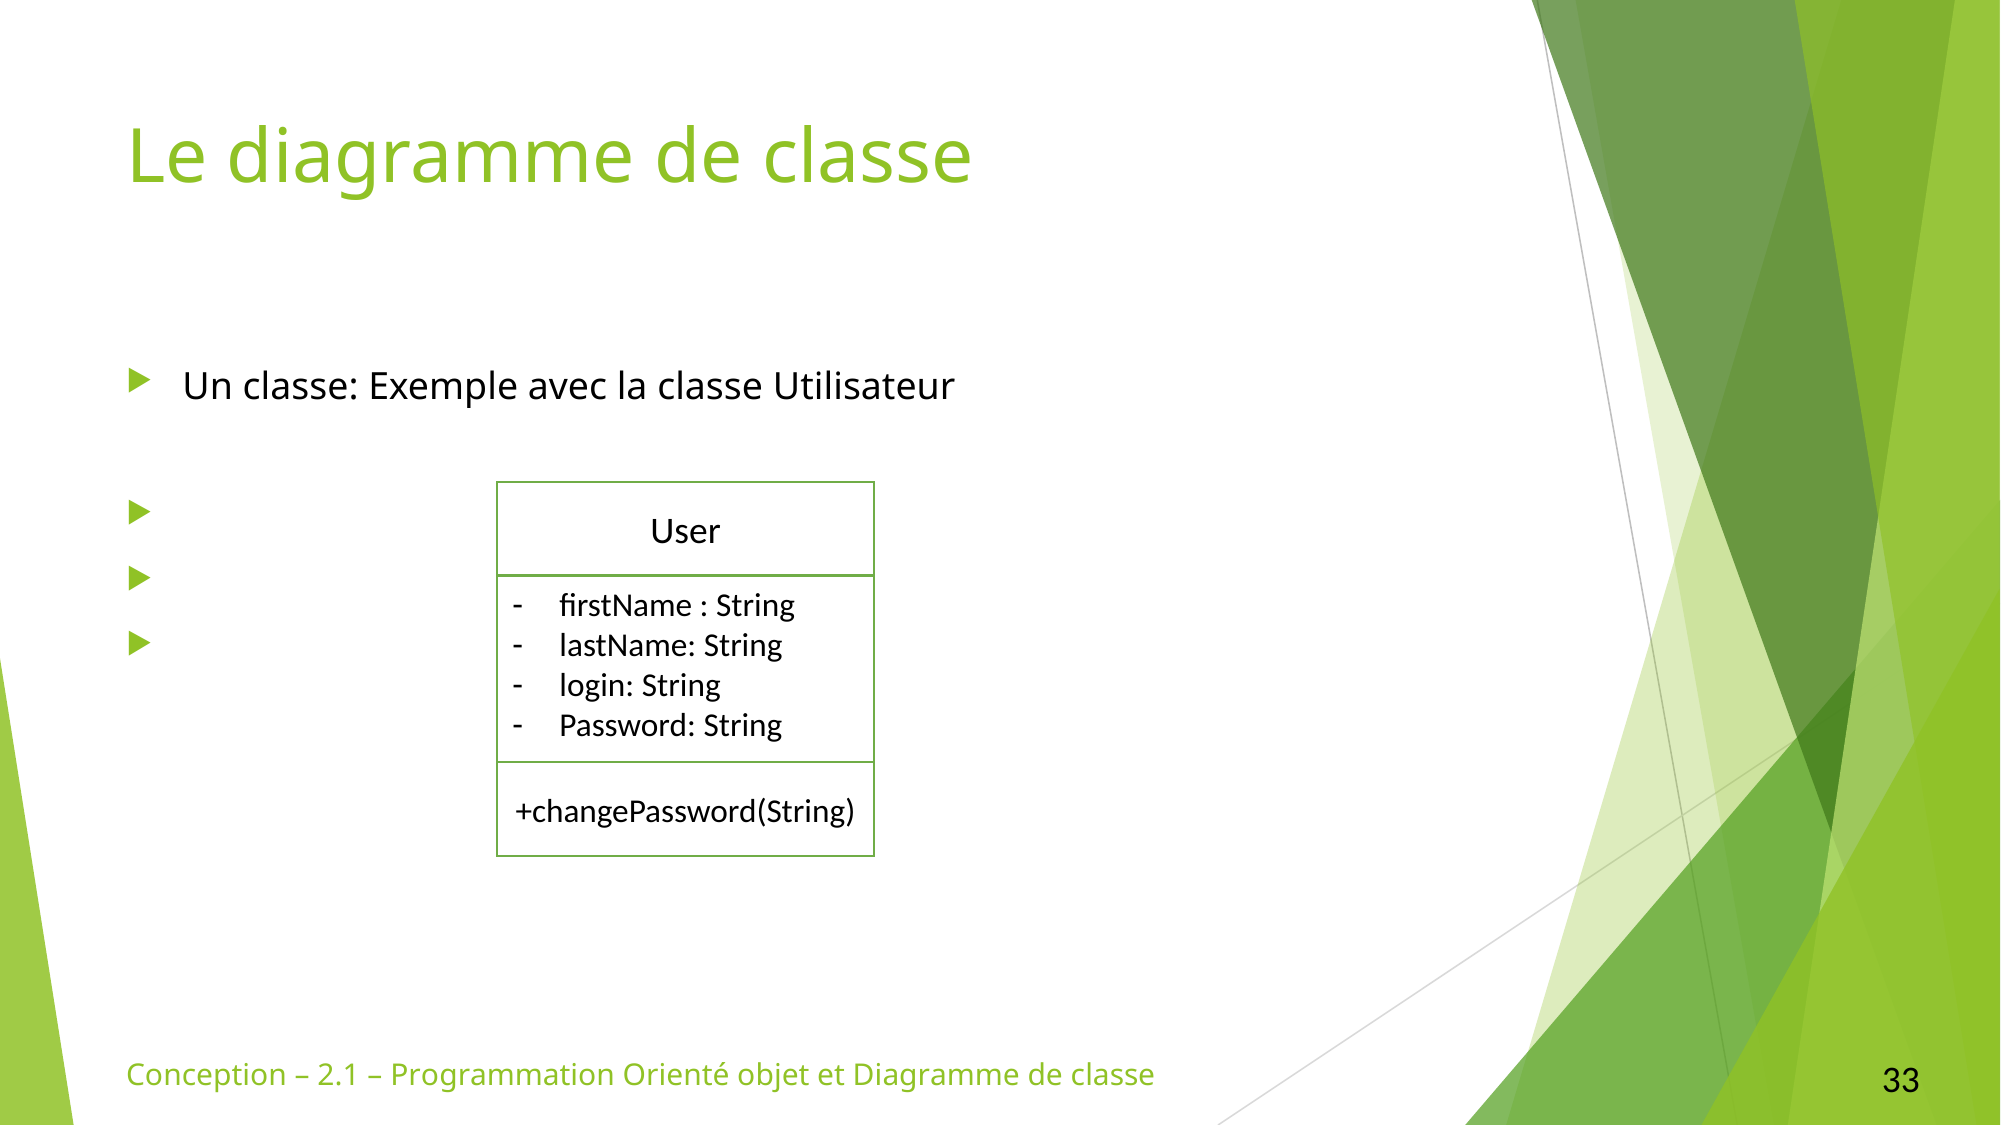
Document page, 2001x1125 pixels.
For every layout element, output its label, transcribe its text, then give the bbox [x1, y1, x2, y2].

text_box User [497, 482, 874, 575]
text_box +changePassword(String) [497, 762, 874, 856]
title Le diagramme de classe [111, 99, 1522, 317]
text_box firstName : String lastName: String login: String Password: String [497, 575, 874, 762]
text_box [1866, 1047, 1979, 1108]
text_box Conception – 2.1 – Programmation Orienté objet et Diagramme de classe [111, 1047, 1210, 1109]
list Un classe: Exemple avec la classe Utilisateur [111, 354, 1522, 992]
